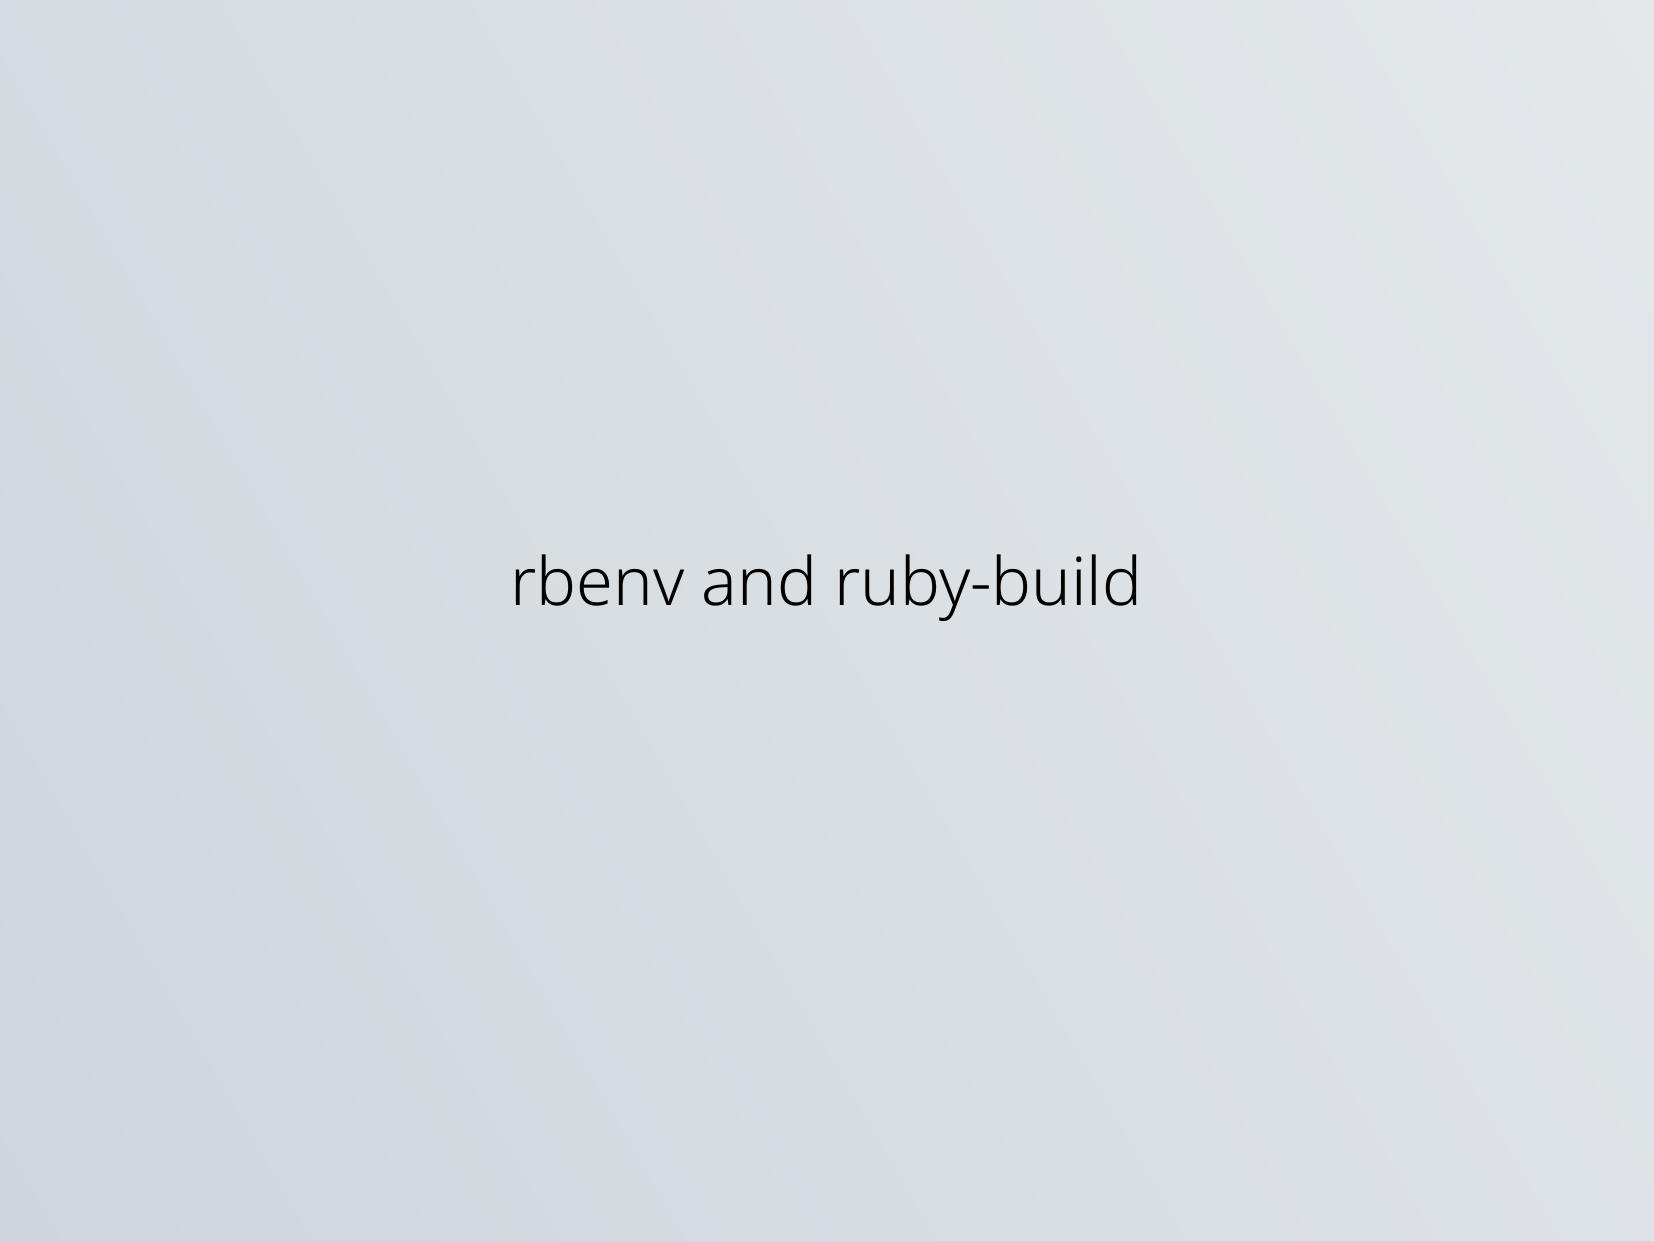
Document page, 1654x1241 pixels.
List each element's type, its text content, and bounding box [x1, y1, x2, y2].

subtitle rbenv and ruby-build [82, 56, 1571, 1102]
